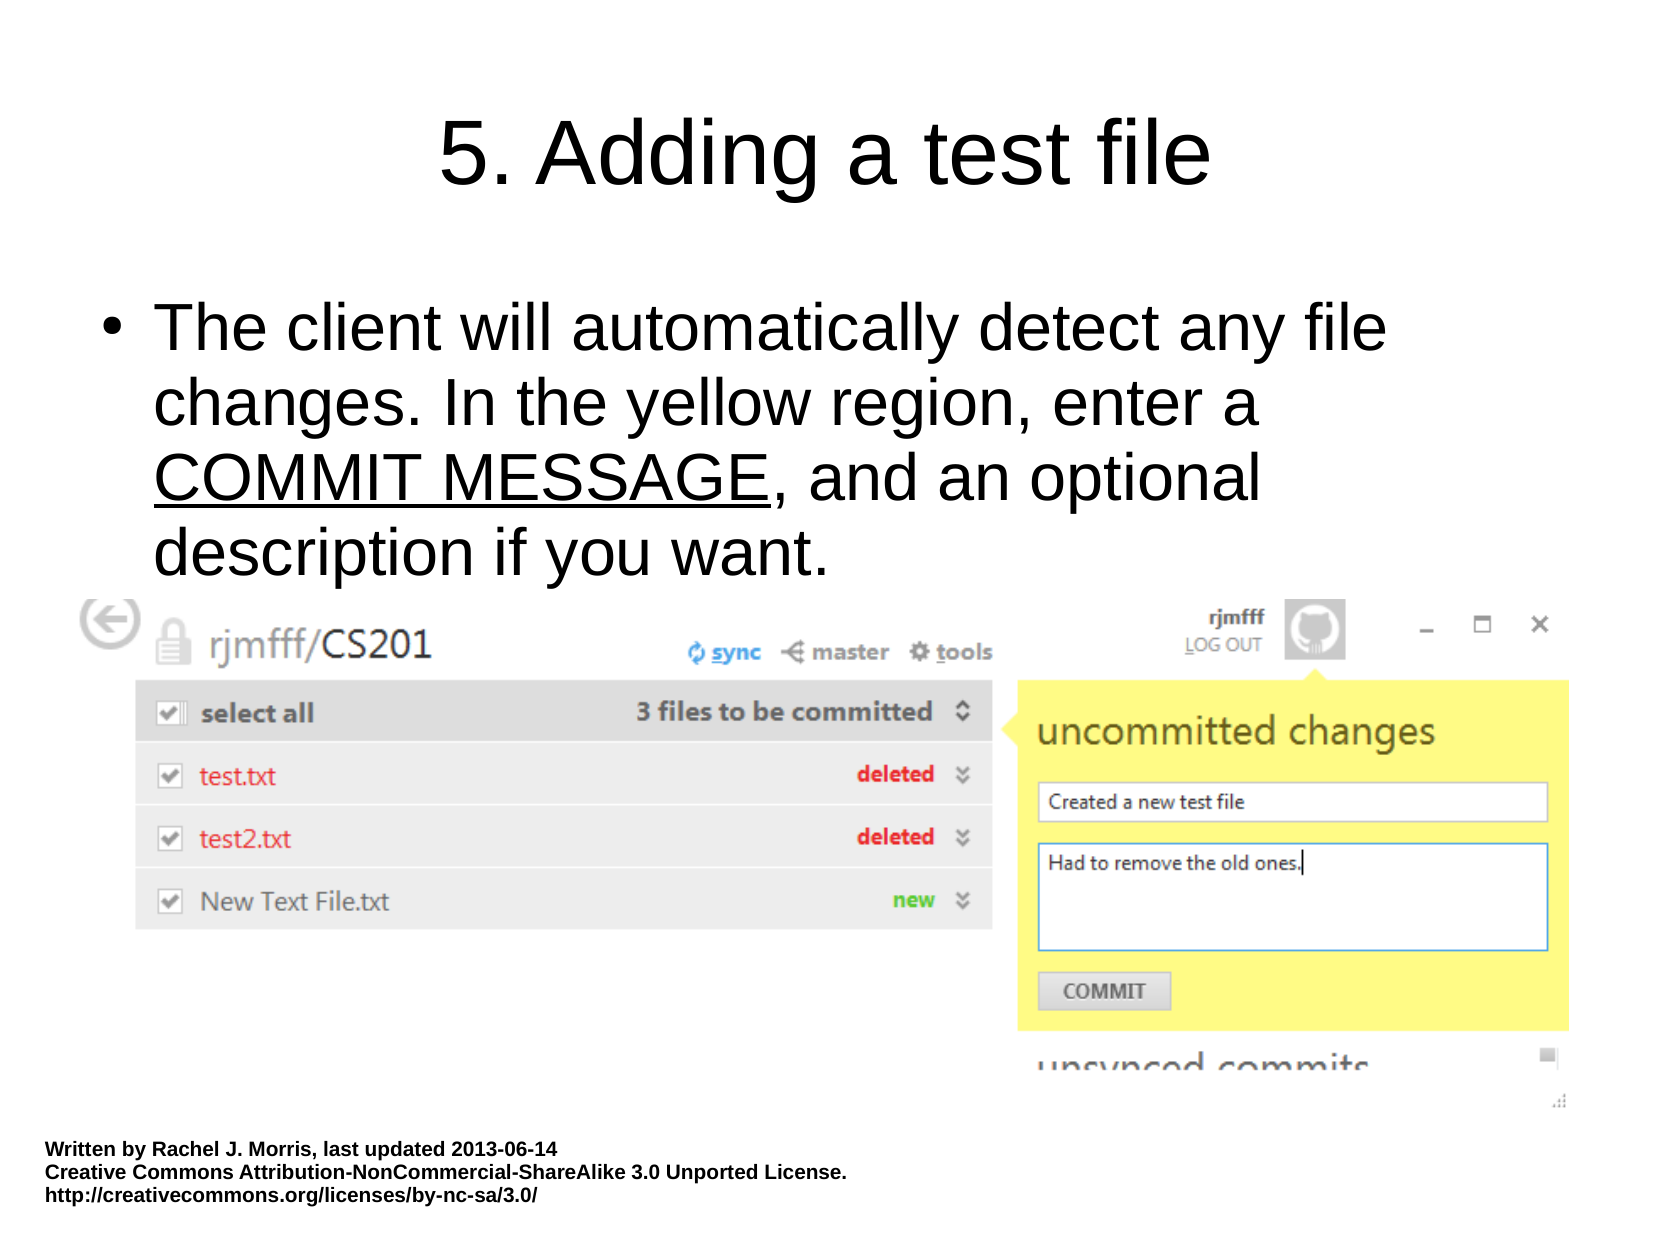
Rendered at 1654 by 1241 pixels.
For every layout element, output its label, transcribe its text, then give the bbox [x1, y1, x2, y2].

list The client will automatically detect any file changes. In the yellow region, enter a COMMIT MESSAGE, and an optional description if you want. [82, 290, 1538, 599]
picture [75, 599, 1569, 1111]
title 5. Adding a test file [82, 49, 1571, 257]
